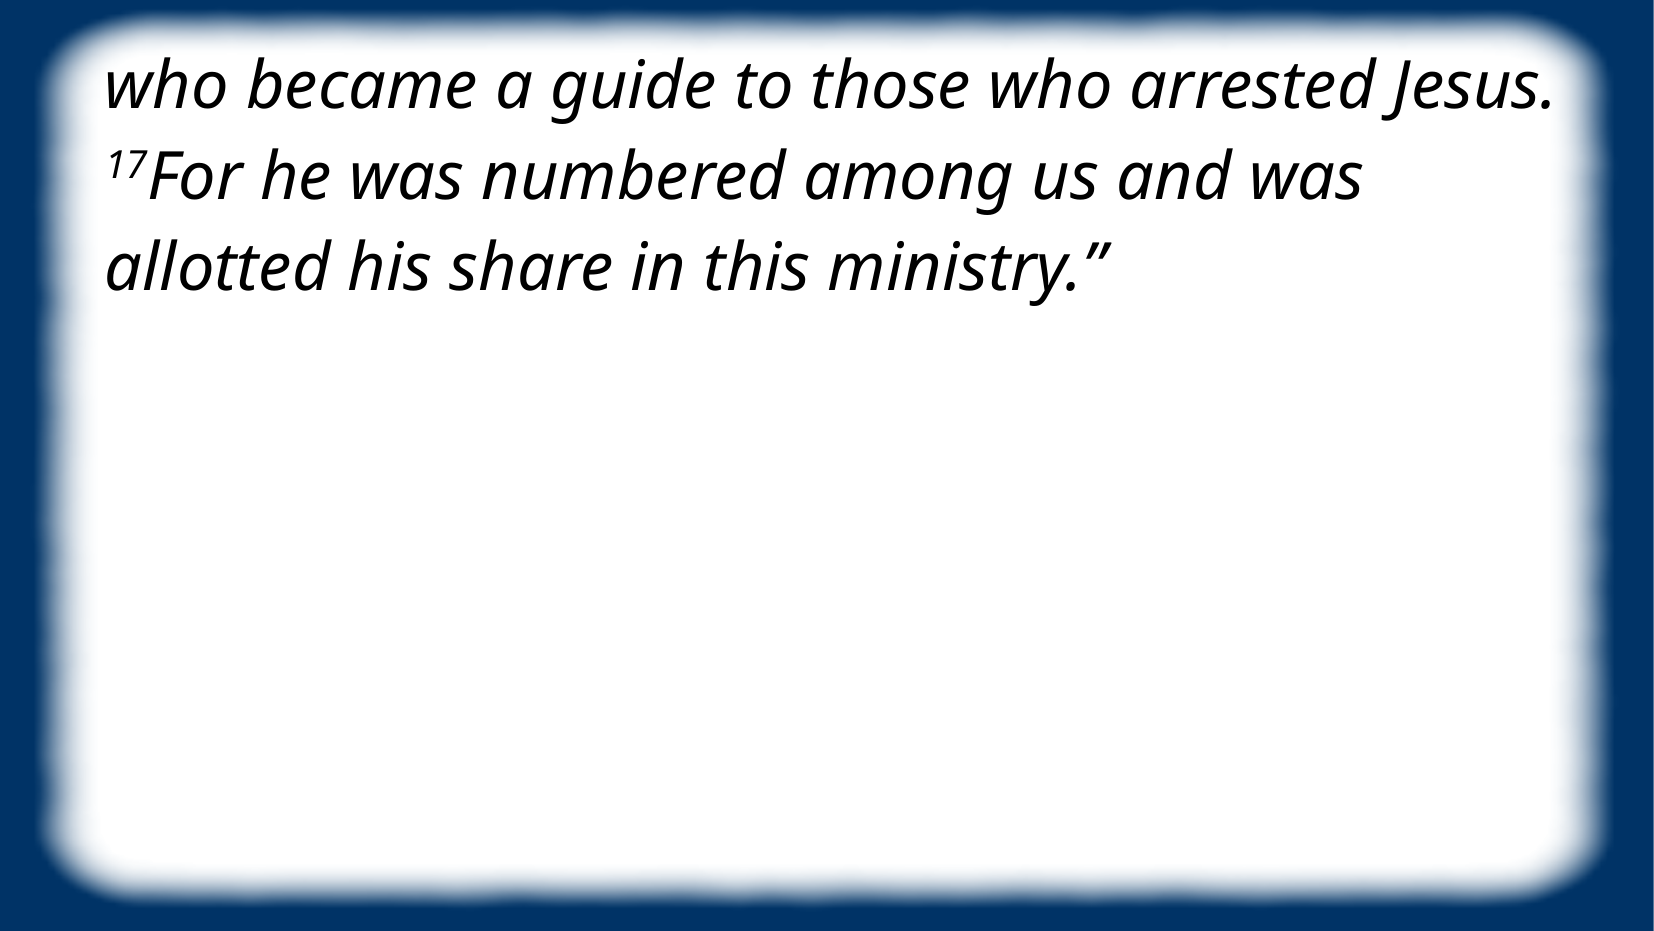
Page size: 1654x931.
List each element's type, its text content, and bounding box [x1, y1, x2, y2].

text_box who became a guide to those who arrested Jesus. 17For he was numbered among us and was allotted his share in this ministry.” [90, 30, 1576, 312]
picture [0, 0, 1654, 931]
